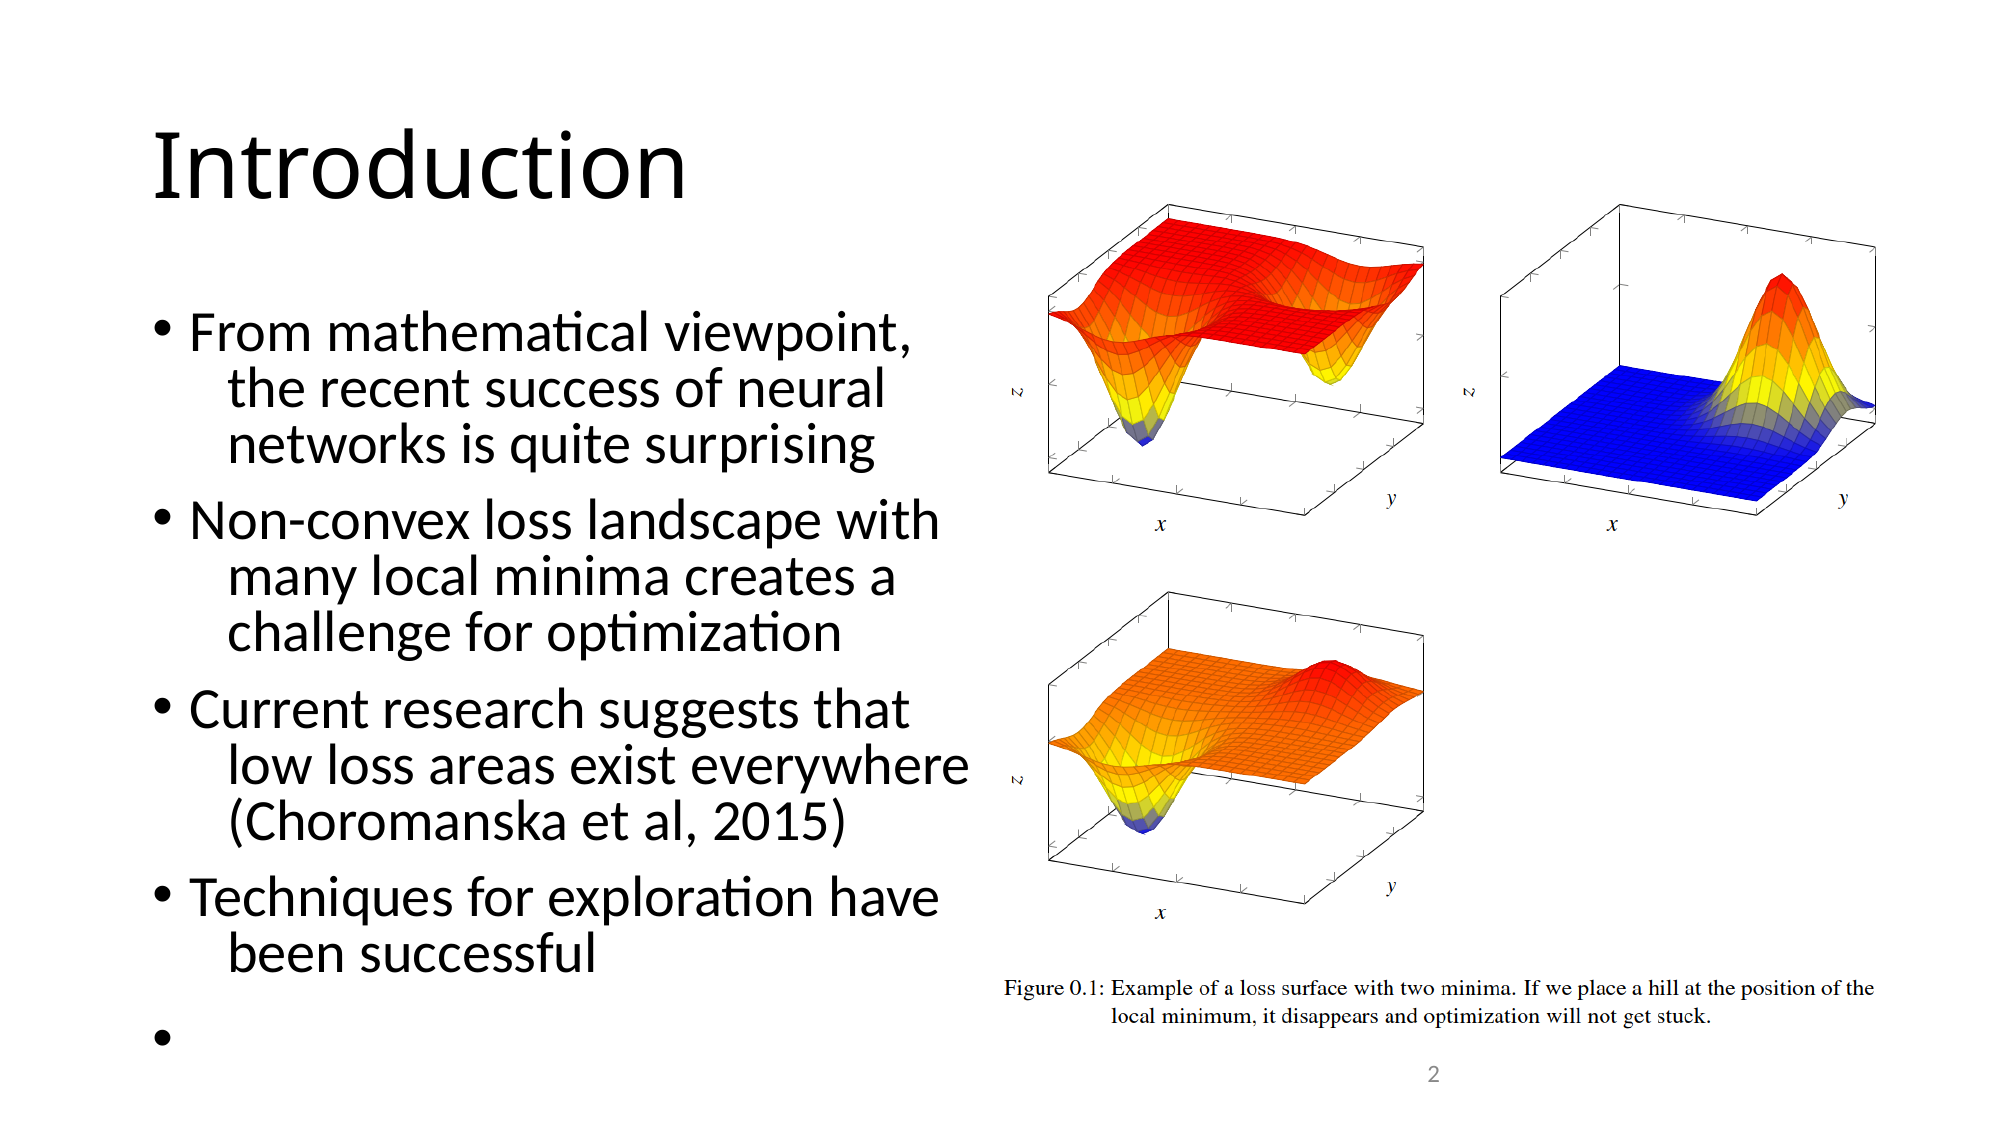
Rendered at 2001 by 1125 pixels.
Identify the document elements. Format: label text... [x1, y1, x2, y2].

list From mathematical viewpoint, the recent success of neural networks is quite surprising Non-convex loss landscape with many local minima creates a challenge for optimization Current research suggests that low loss areas exist everywhere (Choromanska et al, 2015) Techniques for exploration have been successful [137, 299, 987, 1014]
picture [987, 188, 1927, 1043]
title Introduction [137, 59, 1863, 278]
text_box [1412, 1043, 1863, 1103]
